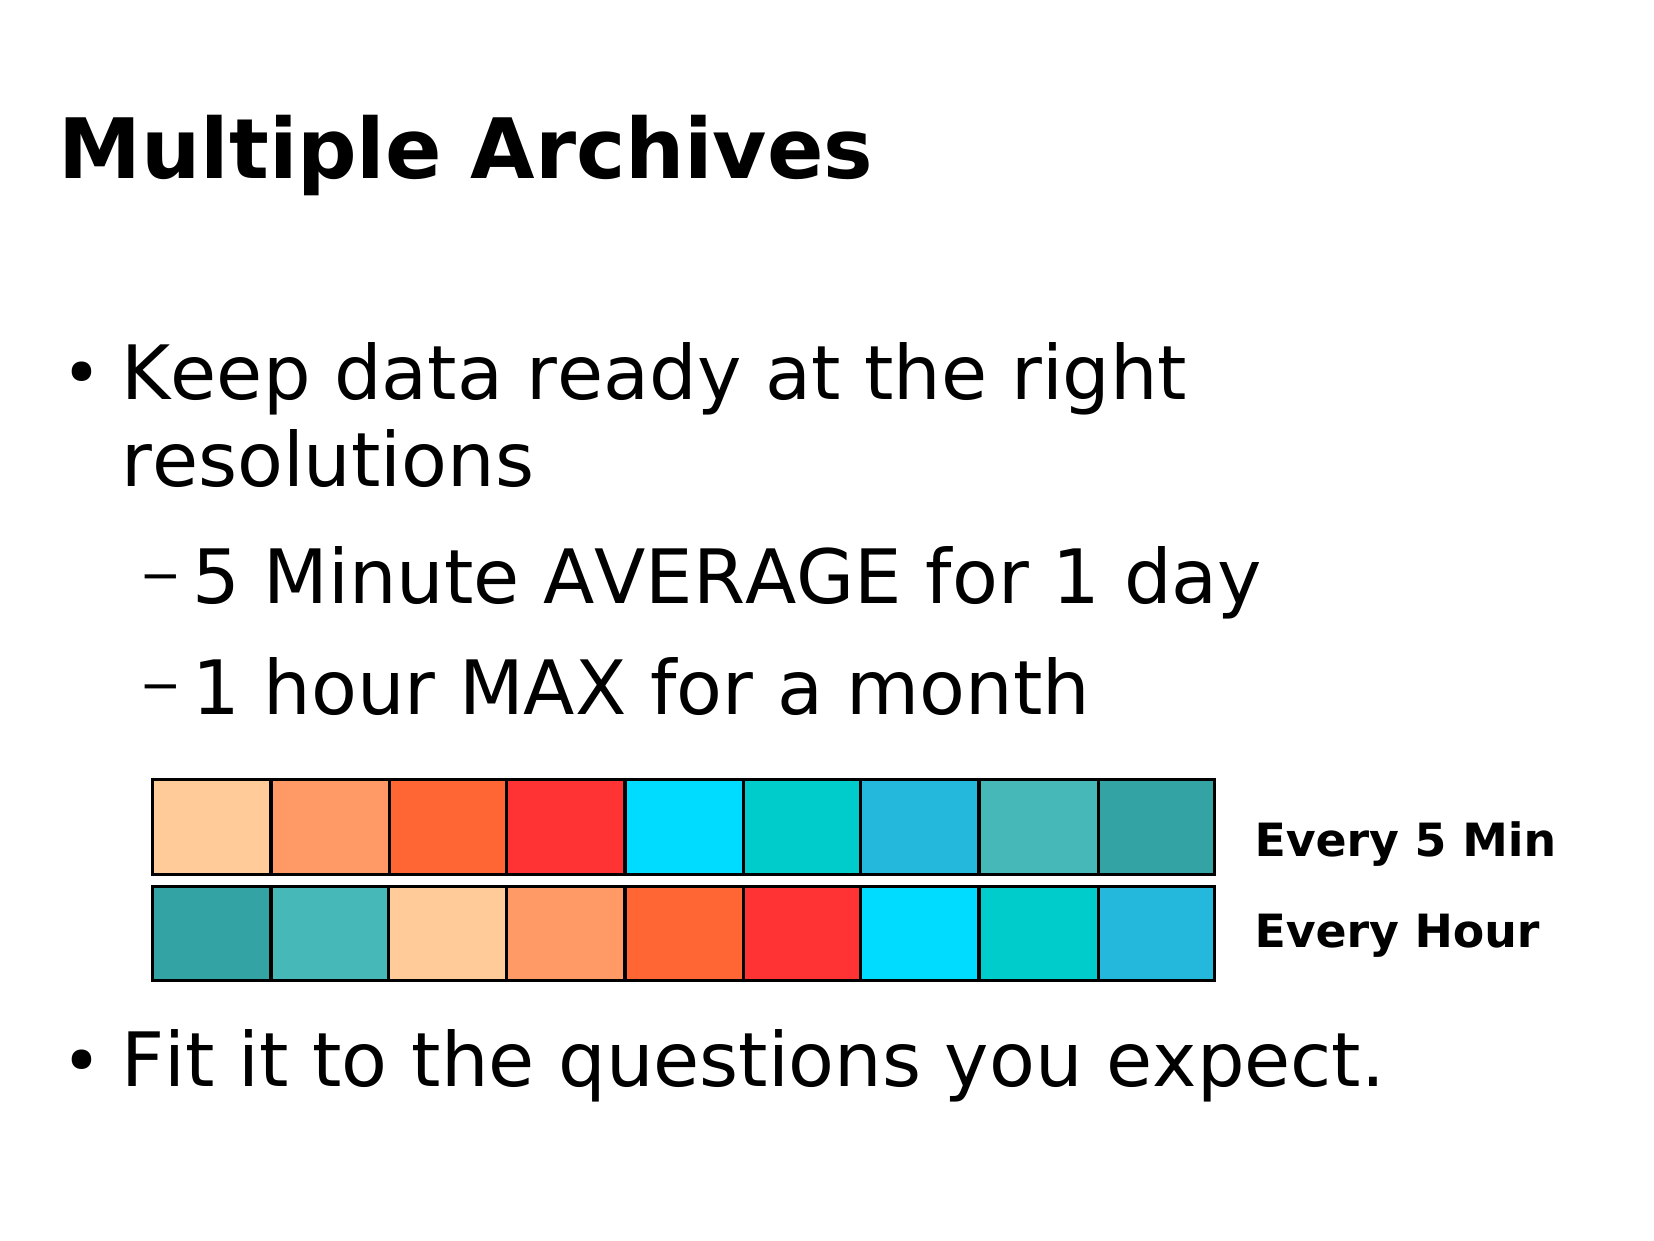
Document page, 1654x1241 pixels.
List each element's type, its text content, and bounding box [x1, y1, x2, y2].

text_box [152, 779, 1215, 875]
title Multiple Archives [59, 75, 1607, 225]
list Keep data ready at the right resolutions 5 Minute AVERAGE for 1 day 1 hour MAX for a month Fit it to the questions you expect. [50, 329, 1571, 1106]
text_box [152, 886, 1215, 981]
text_box Every 5 Min [1239, 806, 1572, 875]
text_box Every Hour [1239, 897, 1555, 966]
